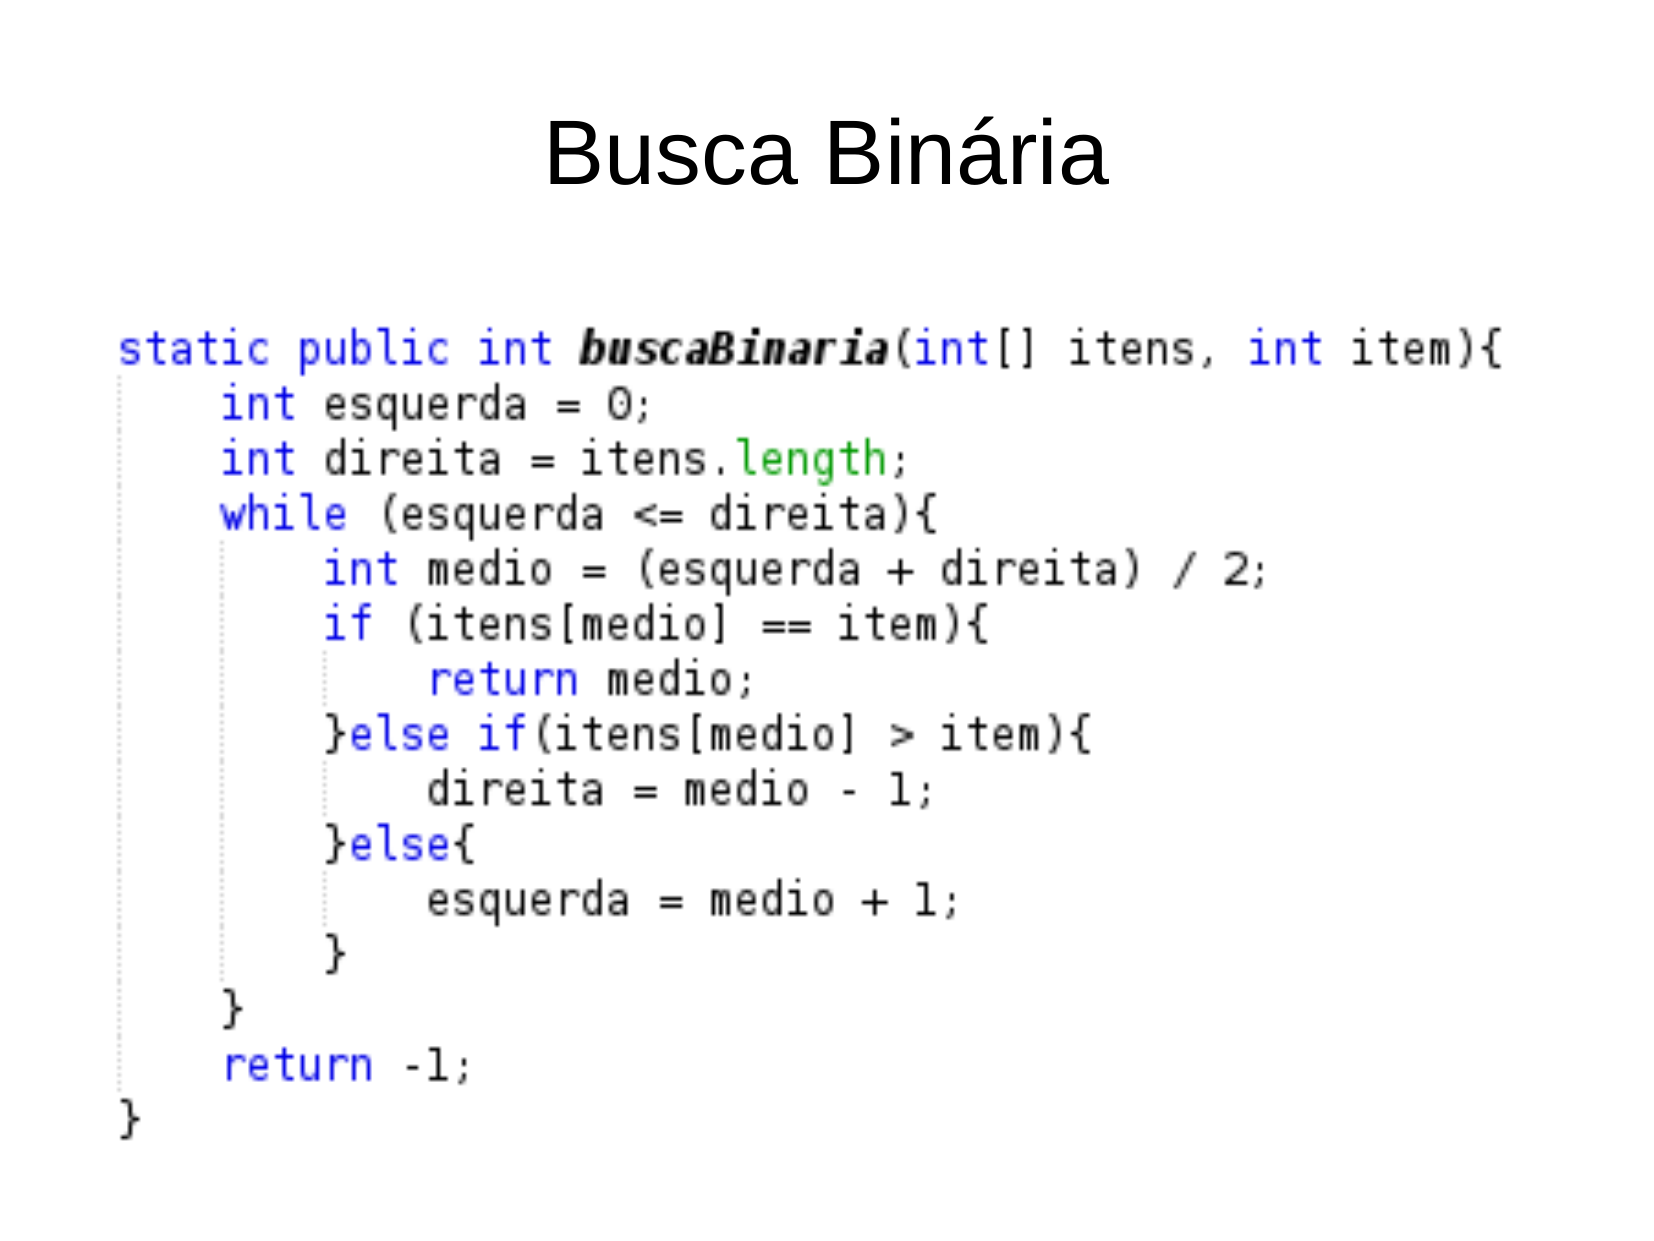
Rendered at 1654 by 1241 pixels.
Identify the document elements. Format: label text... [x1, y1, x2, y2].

picture [82, 263, 1586, 1170]
title Busca Binária [82, 49, 1571, 257]
